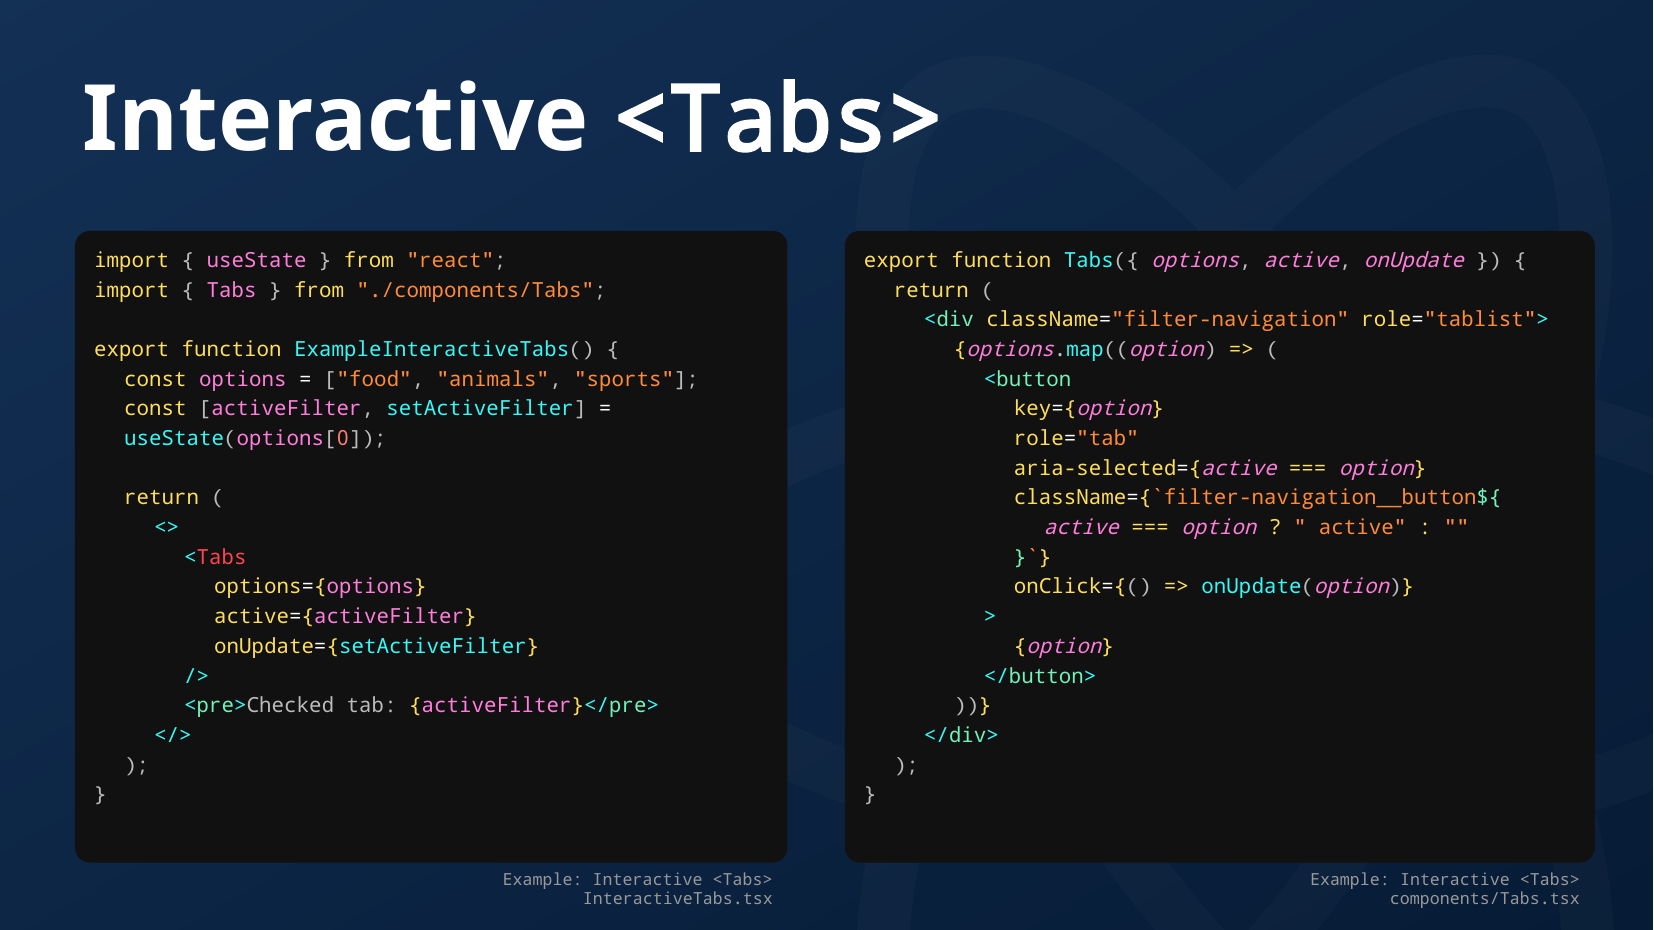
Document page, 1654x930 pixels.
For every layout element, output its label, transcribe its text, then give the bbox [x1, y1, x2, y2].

title Interactive <Tabs> [82, 37, 1571, 193]
text_box export function Tabs({ options, active, onUpdate }) { return ( <div className="filter-navigation" role="tablist"> {options.map((option) => ( <button key={option} role="tab" aria-selected={active === option} className={`filter-navigation__button${ active === option ? " active" : "" }`} onClick={() => onUpdate(option)} > {option} </button> ))} </div> ); } [844, 230, 1595, 863]
text_box import { useState } from "react"; import { Tabs } from "./components/Tabs"; export function ExampleInteractiveTabs() { const options = ["food", "animals", "sports"]; const [activeFilter, setActiveFilter] = useState(options[0]); return ( <> <Tabs options={options} active={activeFilter} onUpdate={setActiveFilter} /> <pre>Checked tab: {activeFilter}</pre> </> ); } [74, 230, 788, 863]
text_box Example: Interactive <Tabs> components/Tabs.tsx [1144, 862, 1595, 917]
text_box Example: Interactive <Tabs> InteractiveTabs.tsx [337, 862, 788, 917]
